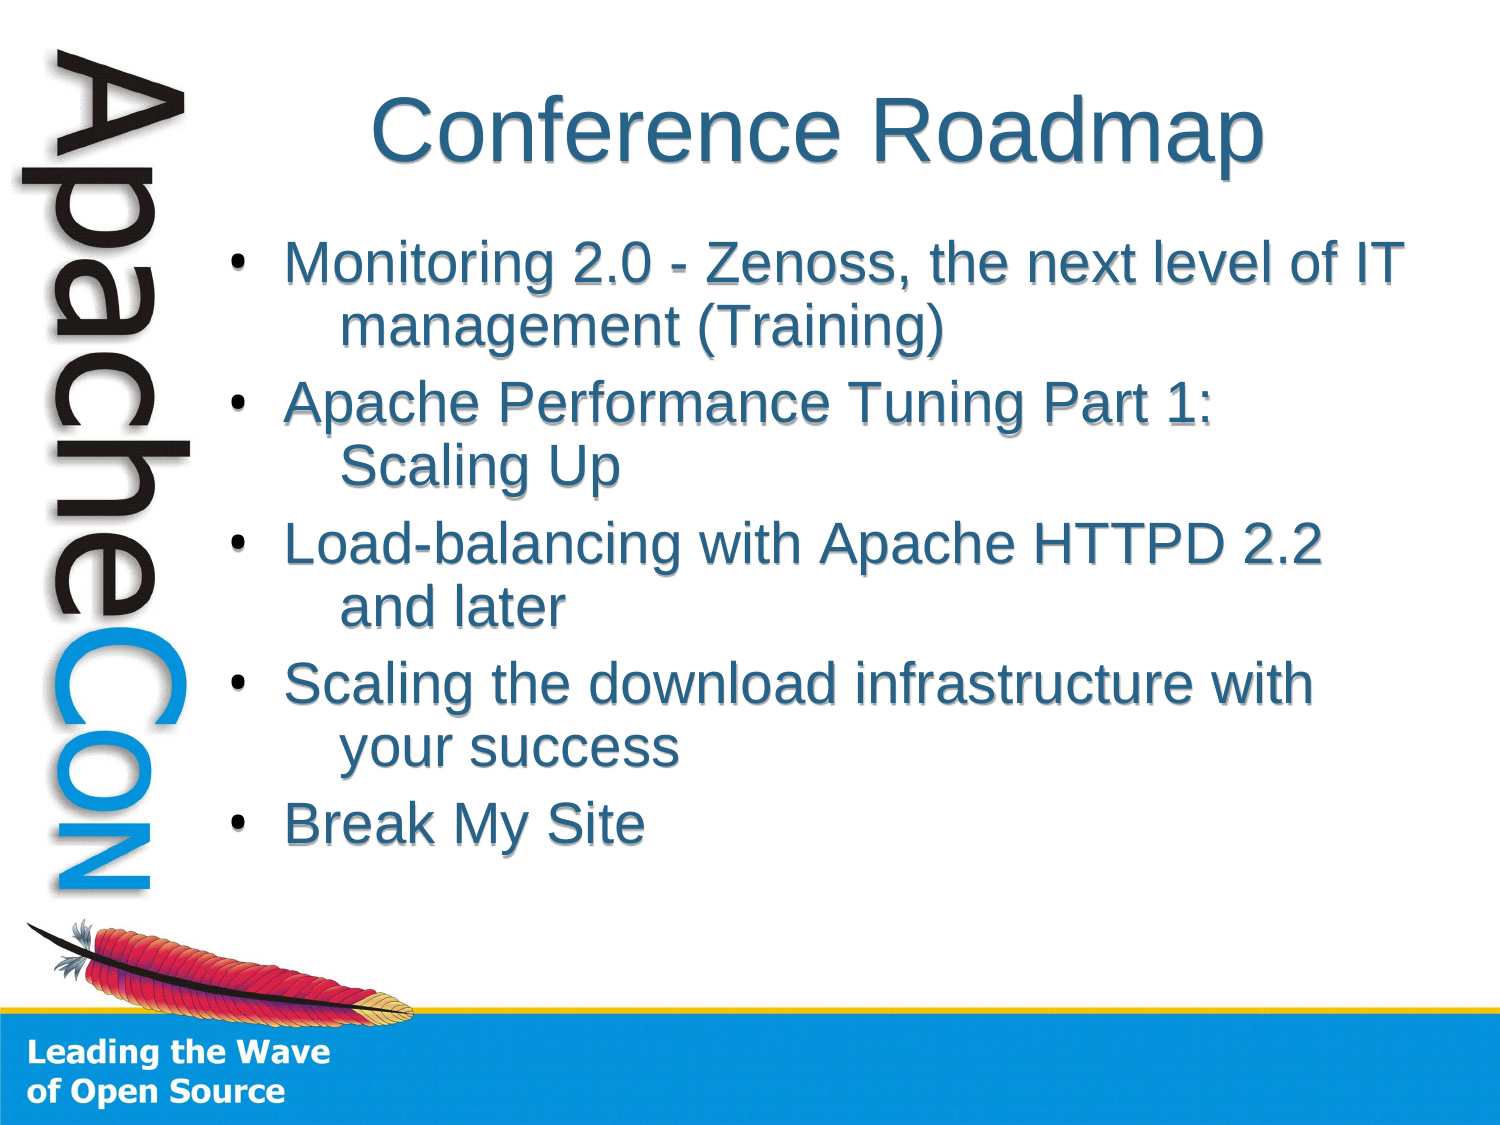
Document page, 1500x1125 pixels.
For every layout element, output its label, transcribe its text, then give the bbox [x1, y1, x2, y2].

list Monitoring 2.0 - Zenoss, the next level of IT management (Training) Apache Performance Tuning Part 1: Scaling Up Load-balancing with Apache HTTPD 2.2 and later Scaling the download infrastructure with your success Break My Site [212, 224, 1426, 913]
title Conference Roadmap [212, 62, 1426, 188]
